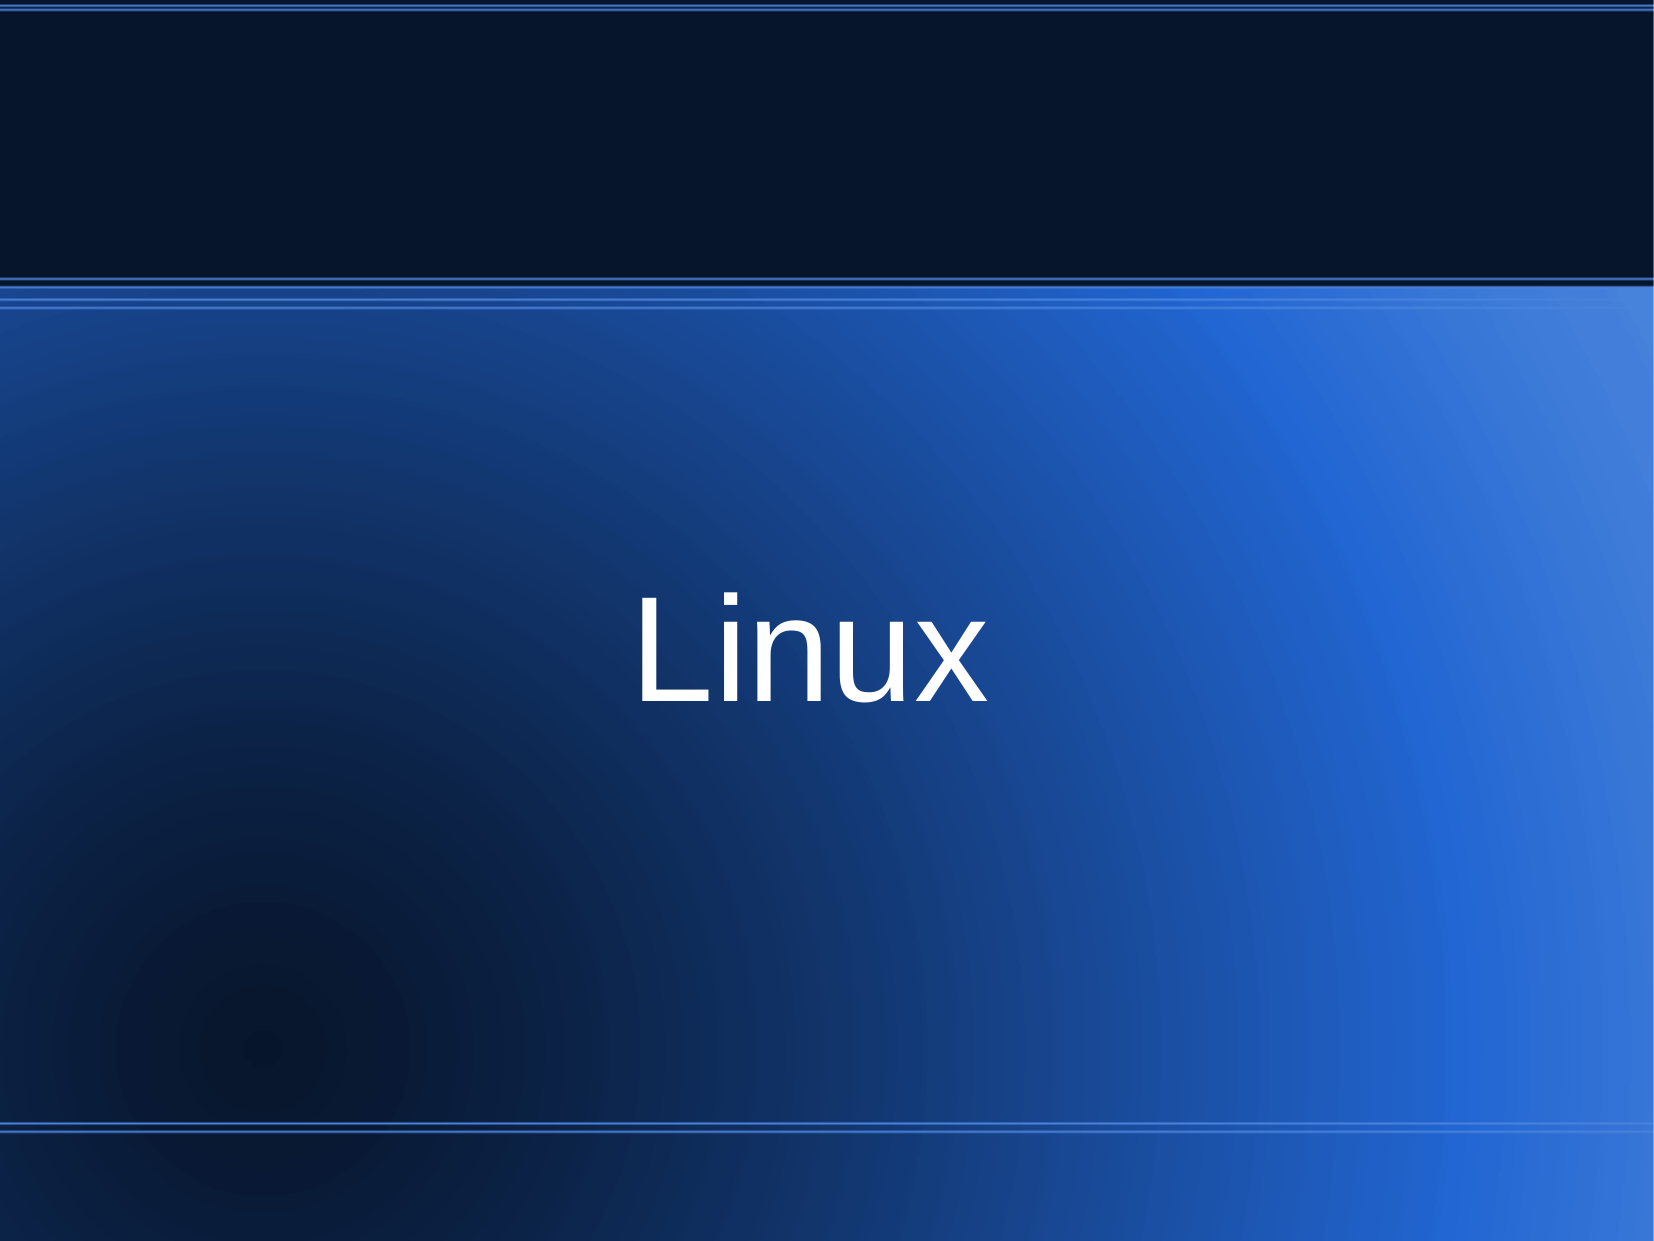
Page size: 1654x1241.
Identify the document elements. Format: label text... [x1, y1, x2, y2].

picture [0, 0, 1654, 1241]
subtitle Linux [82, 290, 1538, 1010]
